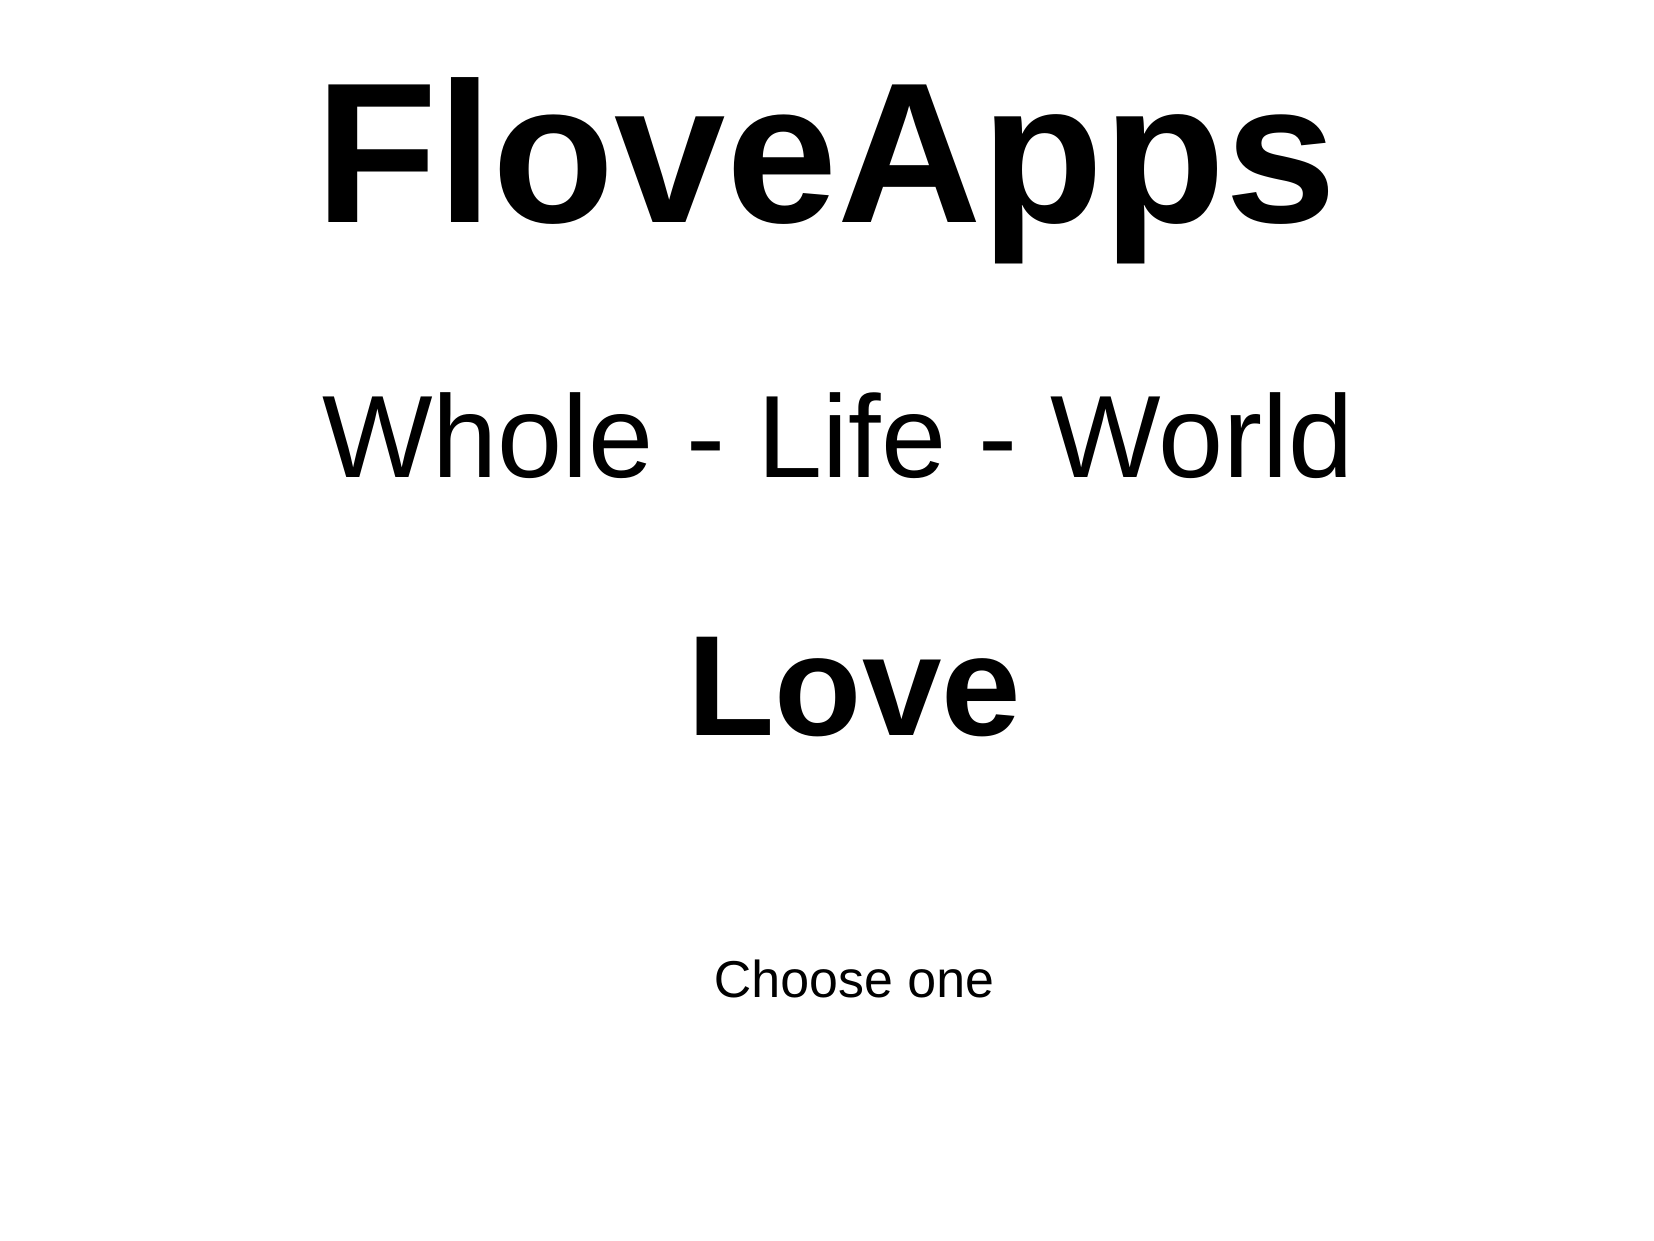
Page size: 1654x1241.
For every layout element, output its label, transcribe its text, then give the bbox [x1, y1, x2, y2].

list Whole - Life - World Love Choose one [82, 290, 1571, 1010]
title FloveApps [82, 41, 1571, 265]
